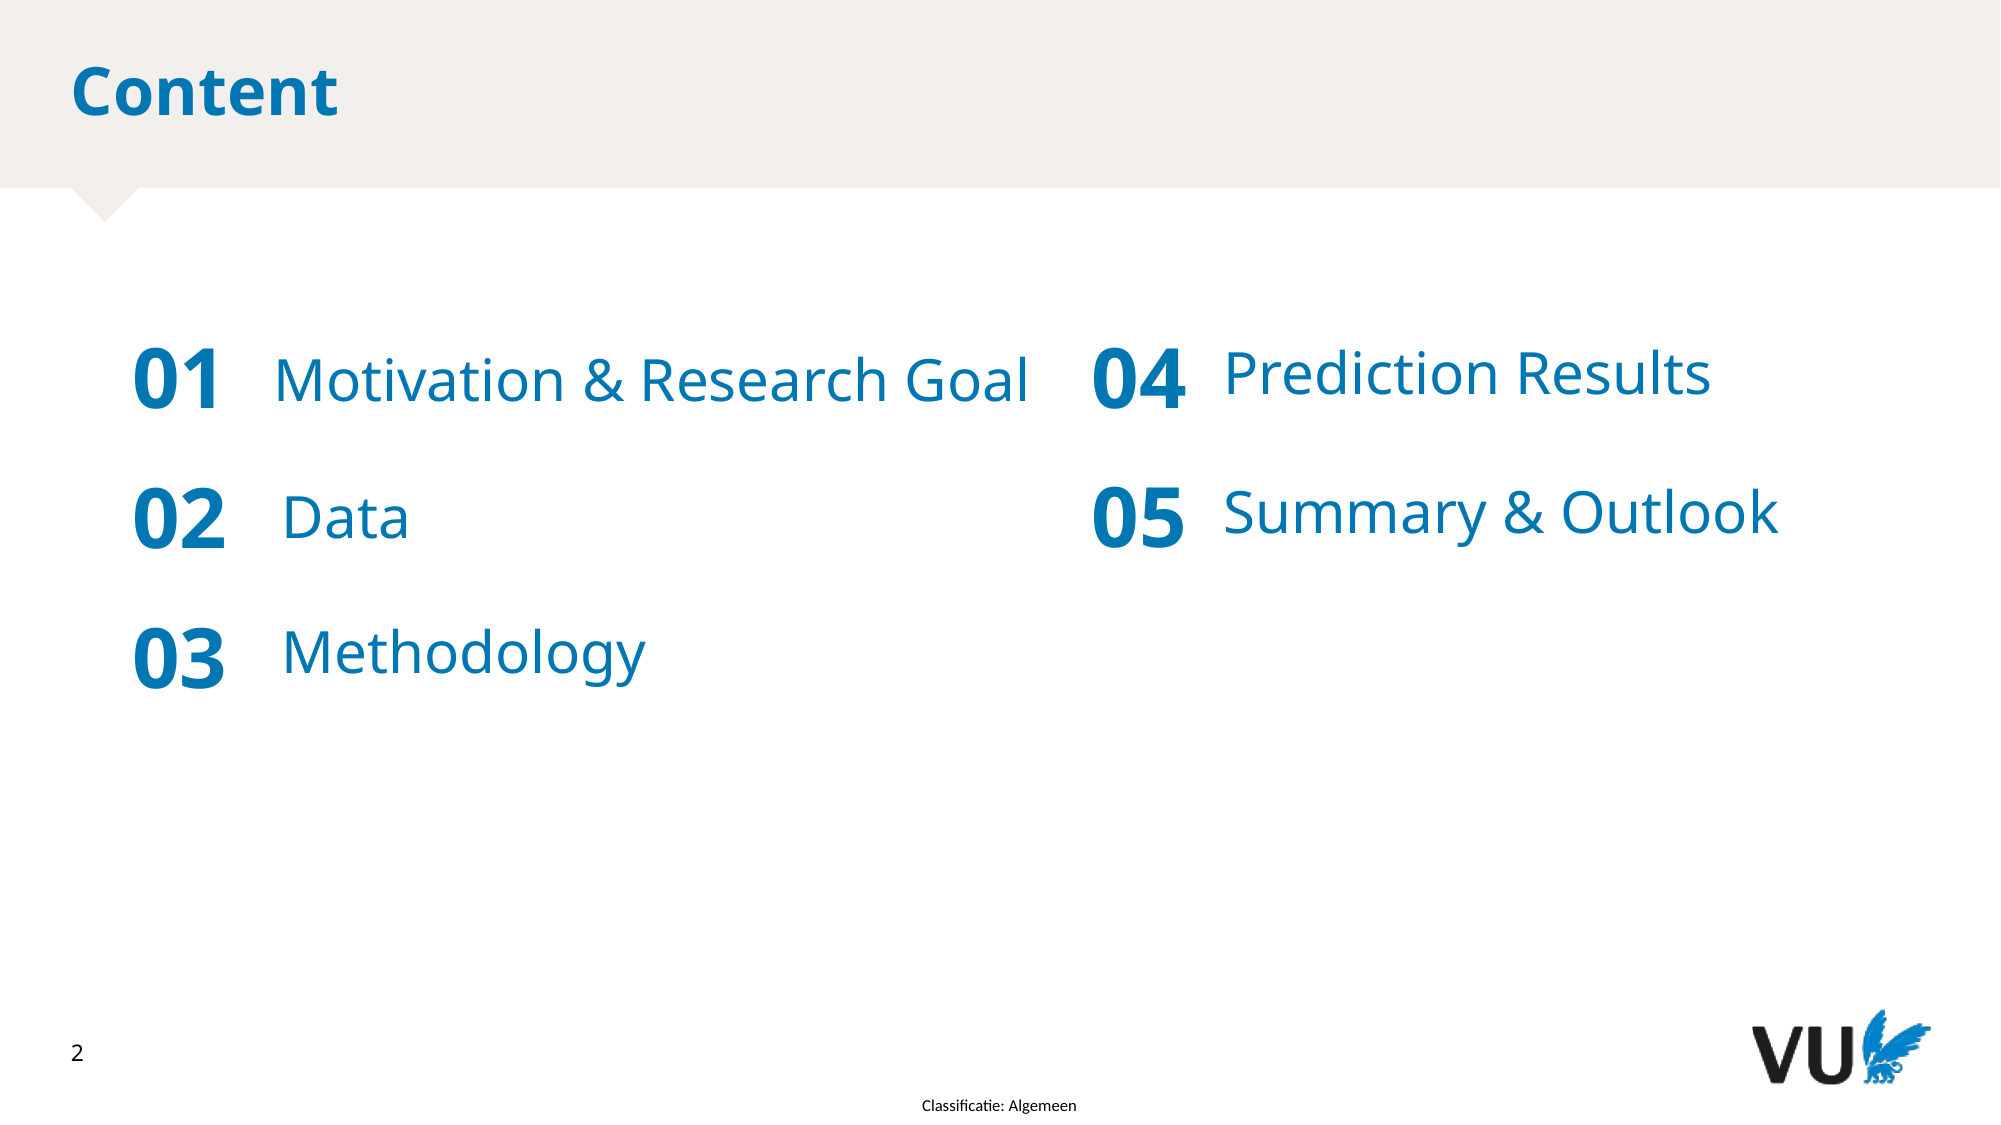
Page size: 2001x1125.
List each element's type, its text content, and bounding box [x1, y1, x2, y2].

text_box Data [266, 473, 992, 559]
text_box [70, 983, 152, 1125]
text_box 03 [117, 597, 355, 714]
text_box 05 [1076, 457, 1227, 574]
text_box Methodology [266, 607, 1001, 694]
text_box Summary & Outlook [1227, 467, 1811, 554]
text_box 02 [117, 457, 267, 574]
text_box Motivation & Research Goal [297, 335, 1076, 422]
title Content [70, 0, 1930, 188]
text_box Prediction Results [1208, 328, 1735, 415]
text_box 01 [117, 318, 297, 435]
text_box 04 [1076, 318, 1227, 435]
